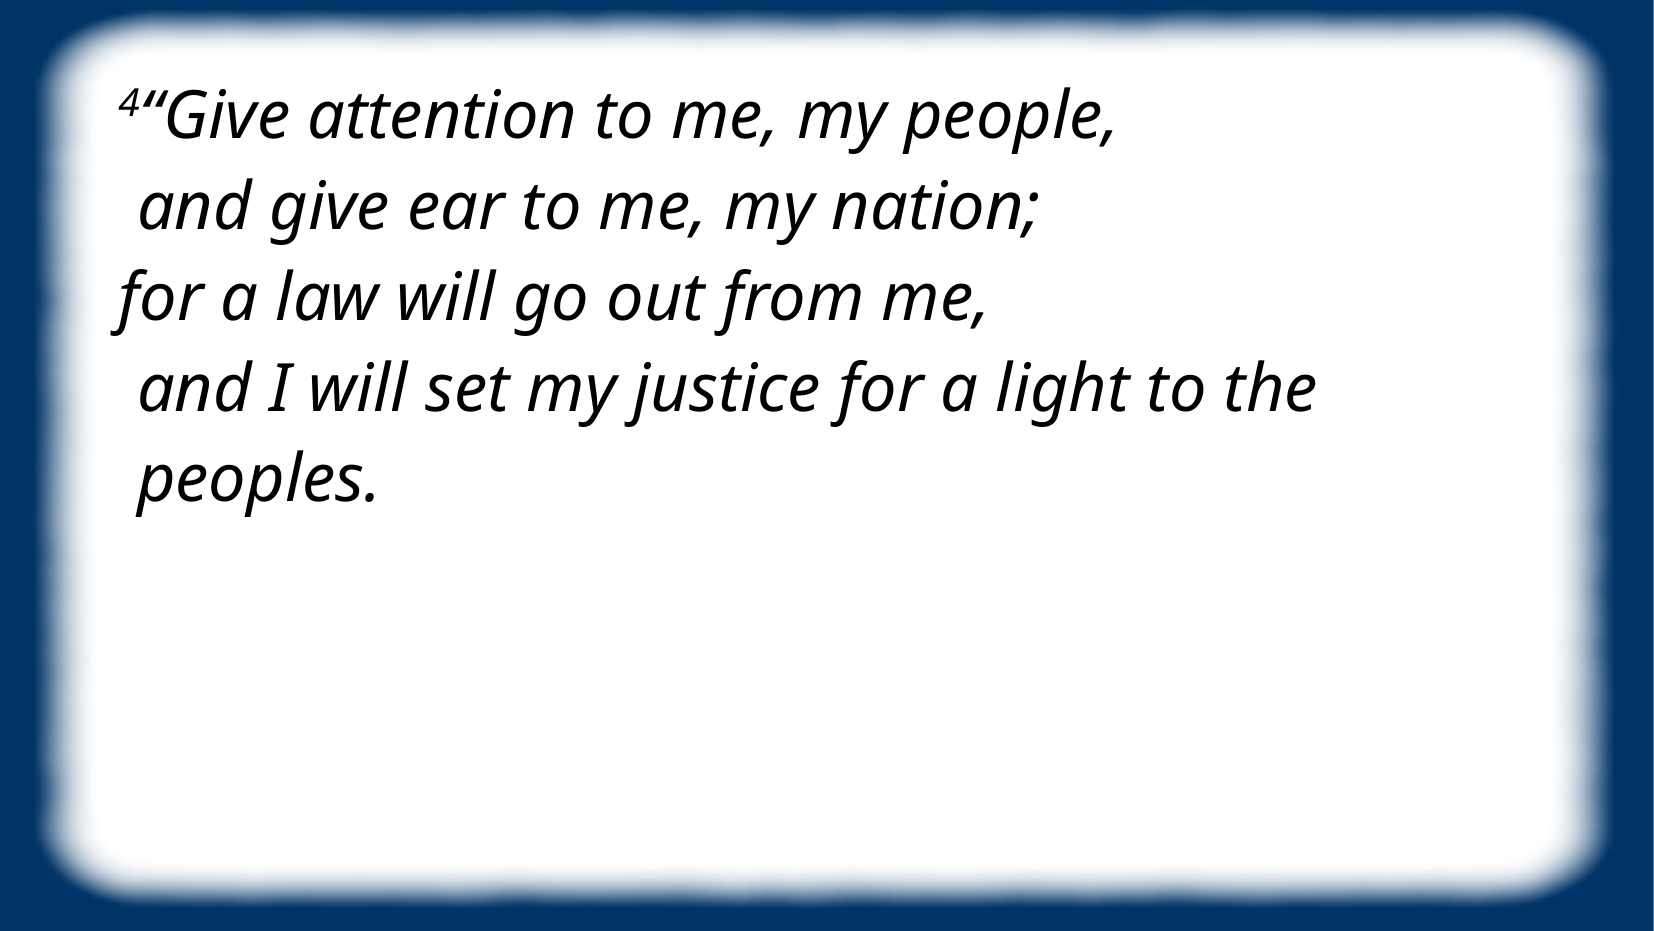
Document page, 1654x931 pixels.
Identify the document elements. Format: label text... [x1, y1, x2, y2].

text_box 4“Give attention to me, my people, and give ear to me, my nation; for a law will go out from me, and I will set my justice for a light to the peoples. [103, 60, 1529, 519]
picture [0, 0, 1654, 931]
